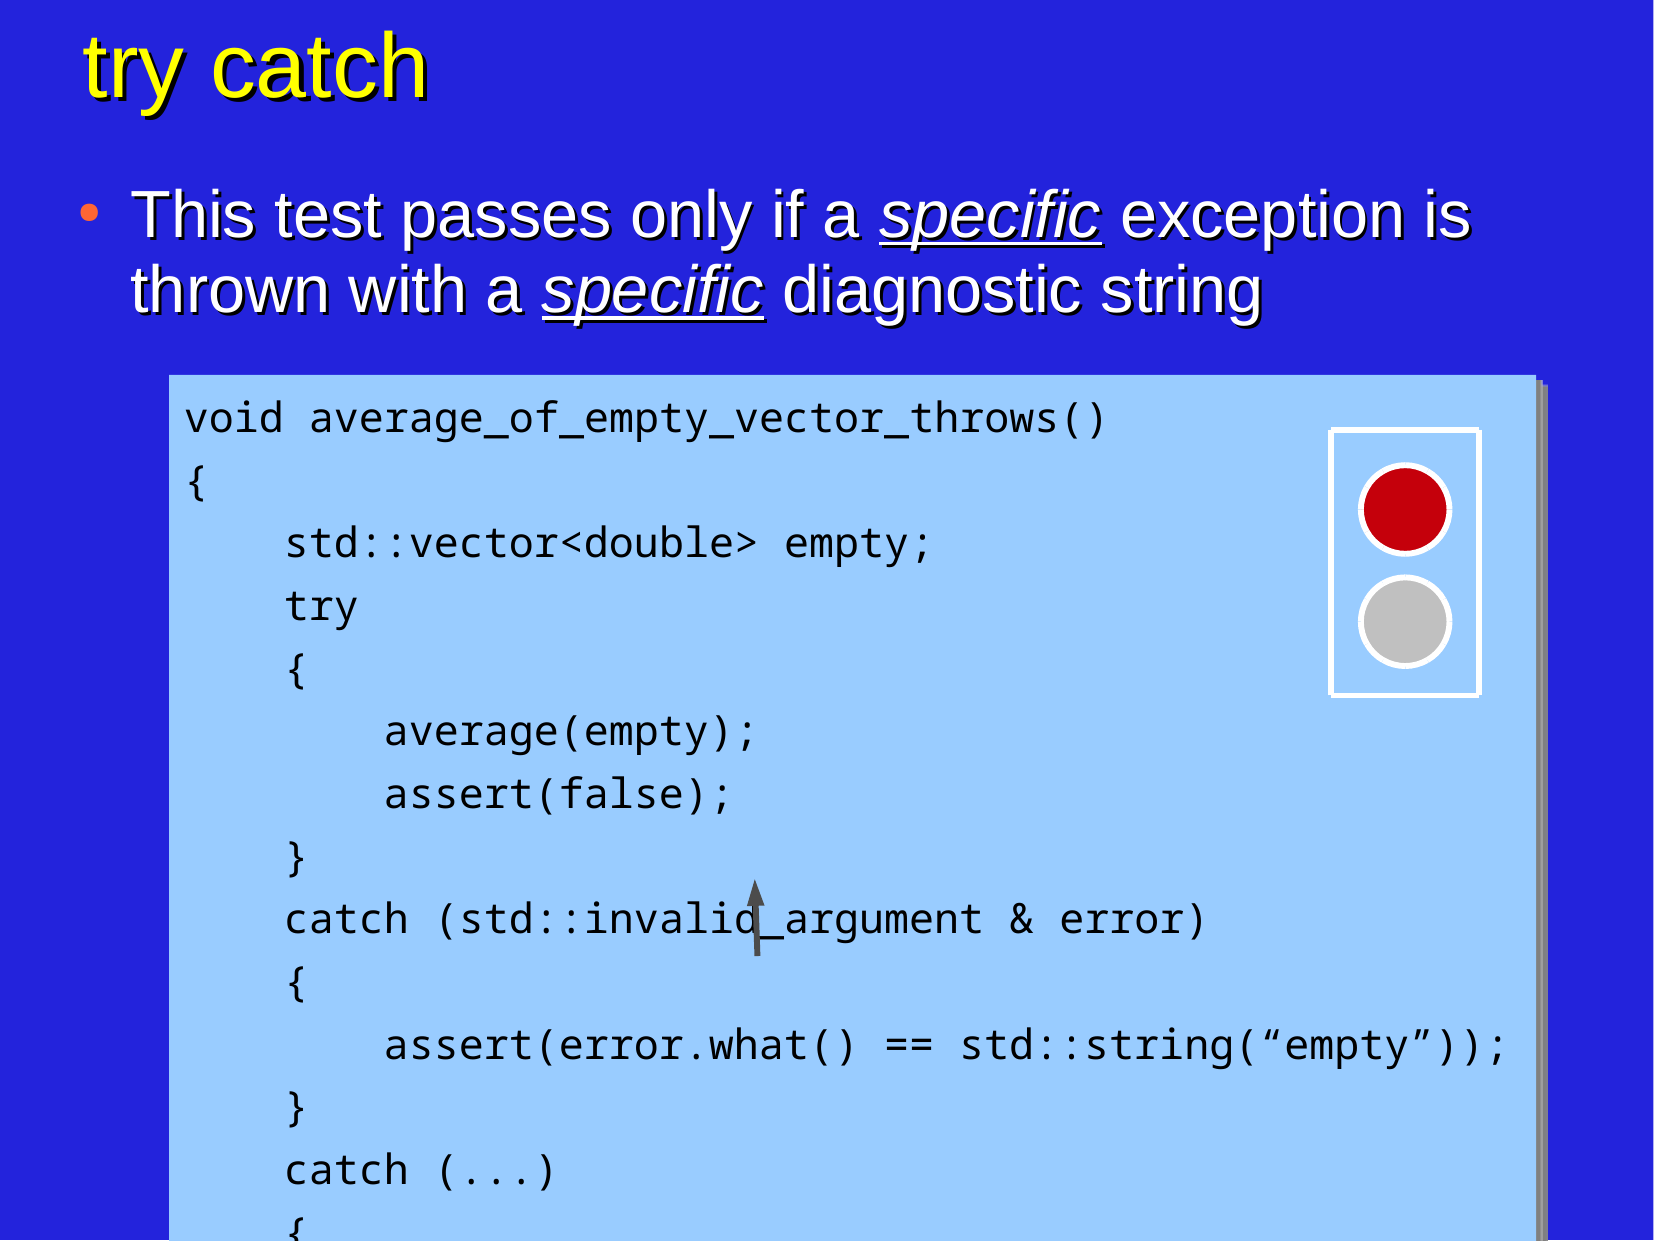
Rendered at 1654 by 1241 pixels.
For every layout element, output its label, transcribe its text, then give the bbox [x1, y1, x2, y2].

text_box [1331, 429, 1479, 696]
list This test passes only if a specific exception is thrown with a specific diagnostic string [59, 177, 1548, 1182]
text_box void average_of_empty_vector_throws() { std::vector<double> empty; try { average(empty); assert(false); } catch (std::invalid_argument & error) { assert(error.what() == std::string(“empty”)); } catch (...) { assert(false); } } [169, 374, 1537, 1241]
title try catch [82, 2, 1571, 130]
